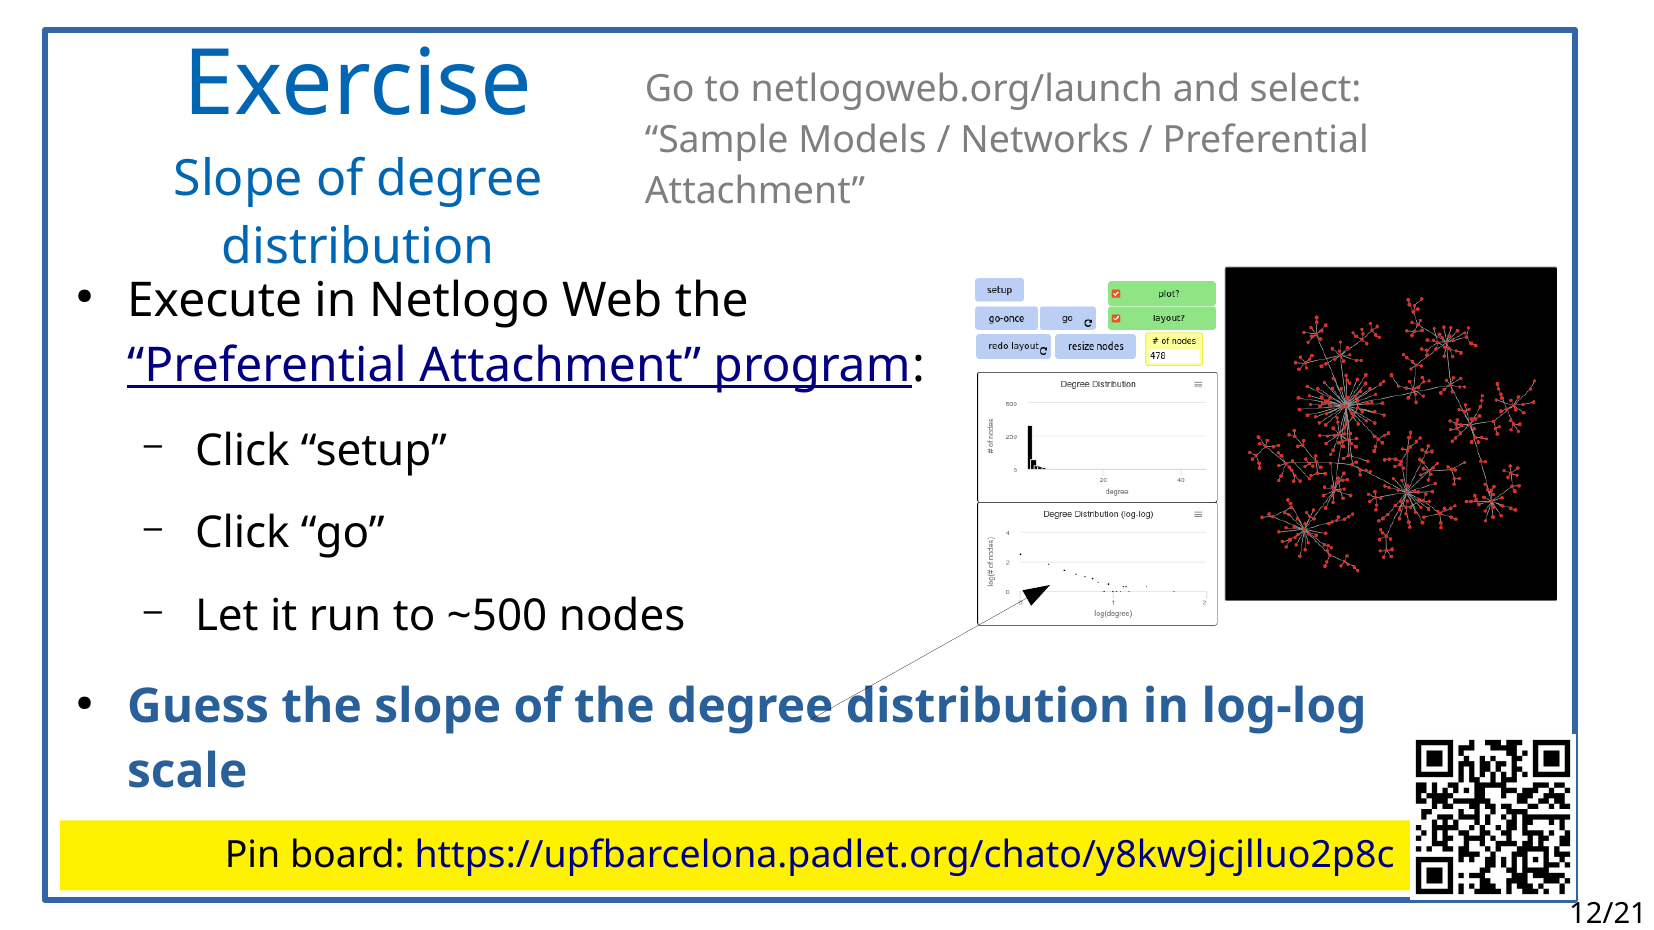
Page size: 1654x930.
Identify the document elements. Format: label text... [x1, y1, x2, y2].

list Execute in Netlogo Web the “Preferential Attachment” program: Click “setup” Click “go” Let it run to ~500 nodes Guess the slope of the degree distribution in log-log scale [58, 264, 1411, 805]
picture [970, 266, 1557, 627]
picture [1410, 734, 1576, 901]
text_box Pin board: https://upfbarcelona.padlet.org/chato/y8kw9jcjlluo2p8c [60, 820, 1410, 891]
title Exercise Slope of degree distribution [47, 36, 670, 259]
text_box Go to netlogoweb.org/launch and select: “Sample Models / Networks / Preferential Attachment” [630, 54, 1583, 195]
